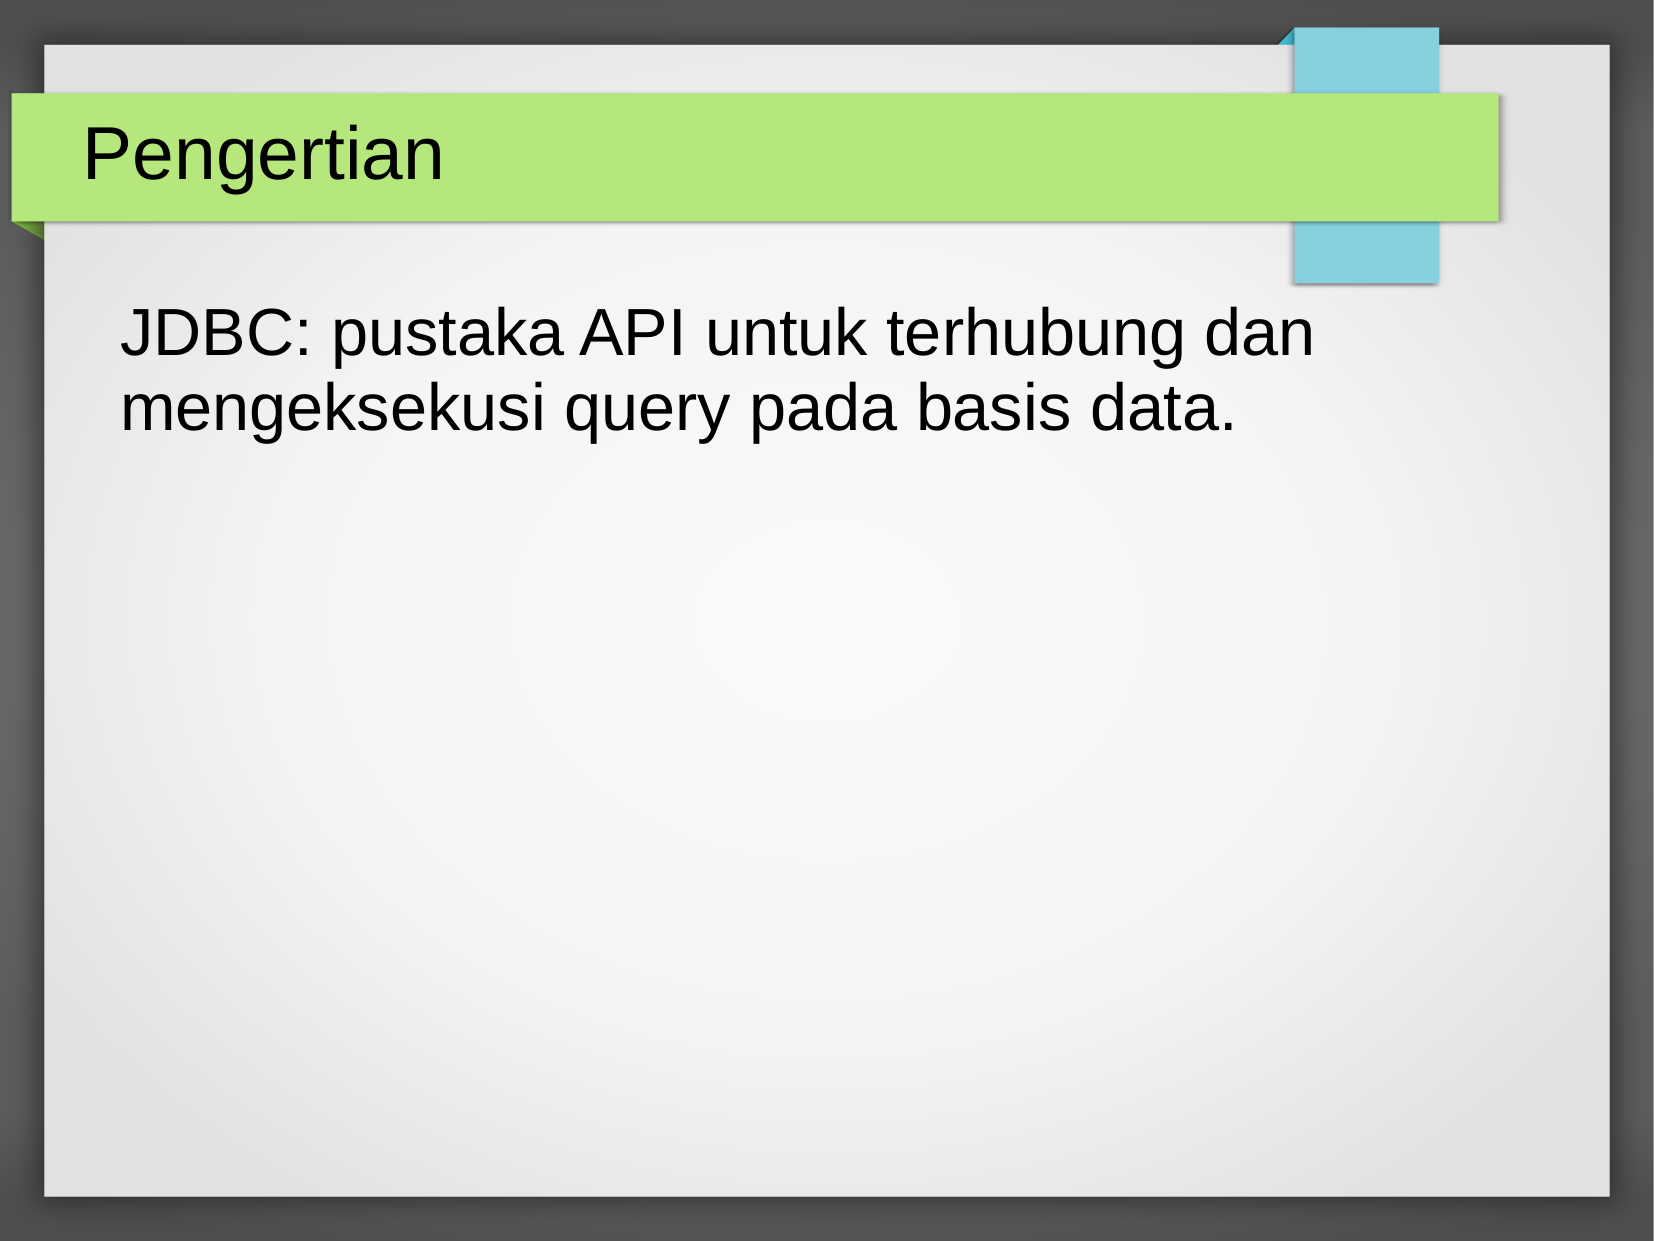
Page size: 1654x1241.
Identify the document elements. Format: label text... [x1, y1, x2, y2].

subtitle JDBC: pustaka API untuk terhubung dan mengeksekusi query pada basis data. [82, 295, 1571, 1015]
picture [0, 0, 1654, 1241]
title Pengertian [82, 94, 1264, 213]
